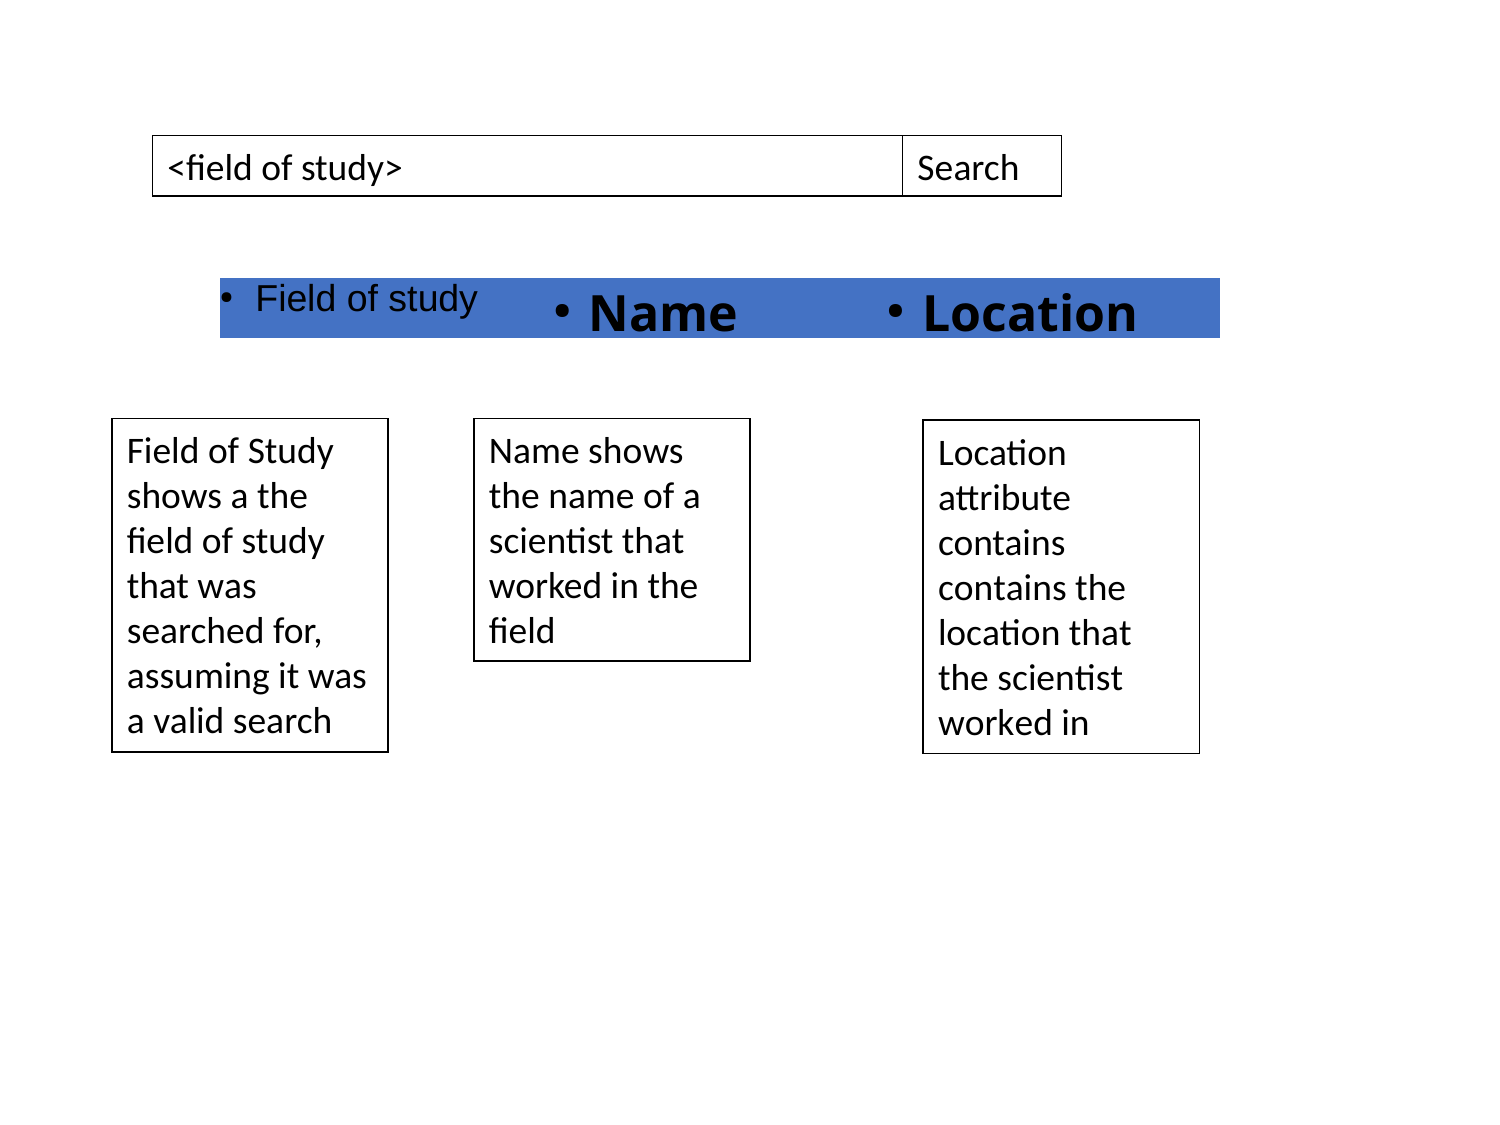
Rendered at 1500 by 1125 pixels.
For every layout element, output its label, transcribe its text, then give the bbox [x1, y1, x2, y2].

text_box Location attribute contains contains the location that the scientist worked in [923, 420, 1200, 754]
table_header Location [887, 278, 1220, 338]
text_box Search [902, 135, 1062, 196]
text_box Name shows the name of a scientist that worked in the field [473, 418, 751, 661]
text_box <field of study> [152, 135, 902, 196]
table_header Field of study [220, 278, 553, 338]
table_header Name [553, 278, 887, 338]
text_box Field of Study shows a the field of study that was searched for, assuming it was a valid search [111, 418, 389, 752]
